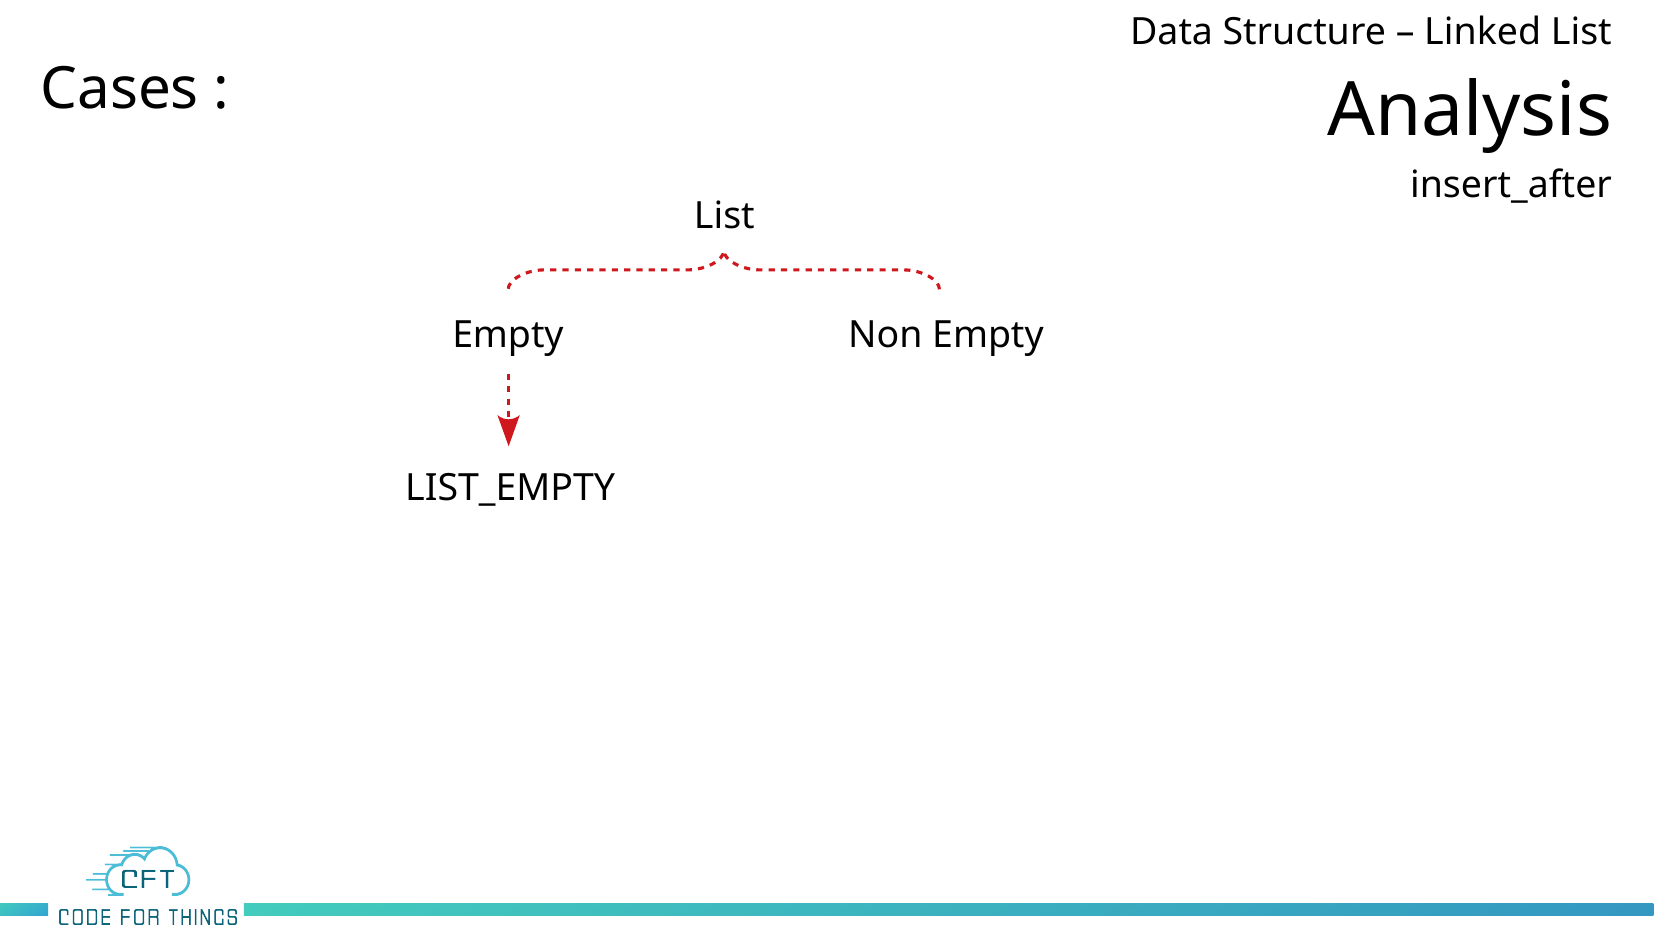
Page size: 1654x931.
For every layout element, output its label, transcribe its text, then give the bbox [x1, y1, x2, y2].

text_box LIST_EMPTY [390, 452, 650, 519]
title Data Structure – Linked List Analysis insert_after [1093, 0, 1613, 216]
text_box List [678, 181, 775, 248]
picture [59, 846, 237, 925]
text_box Non Empty [833, 299, 1071, 366]
text_box Cases : [25, 38, 296, 122]
text_box Empty [437, 299, 589, 366]
